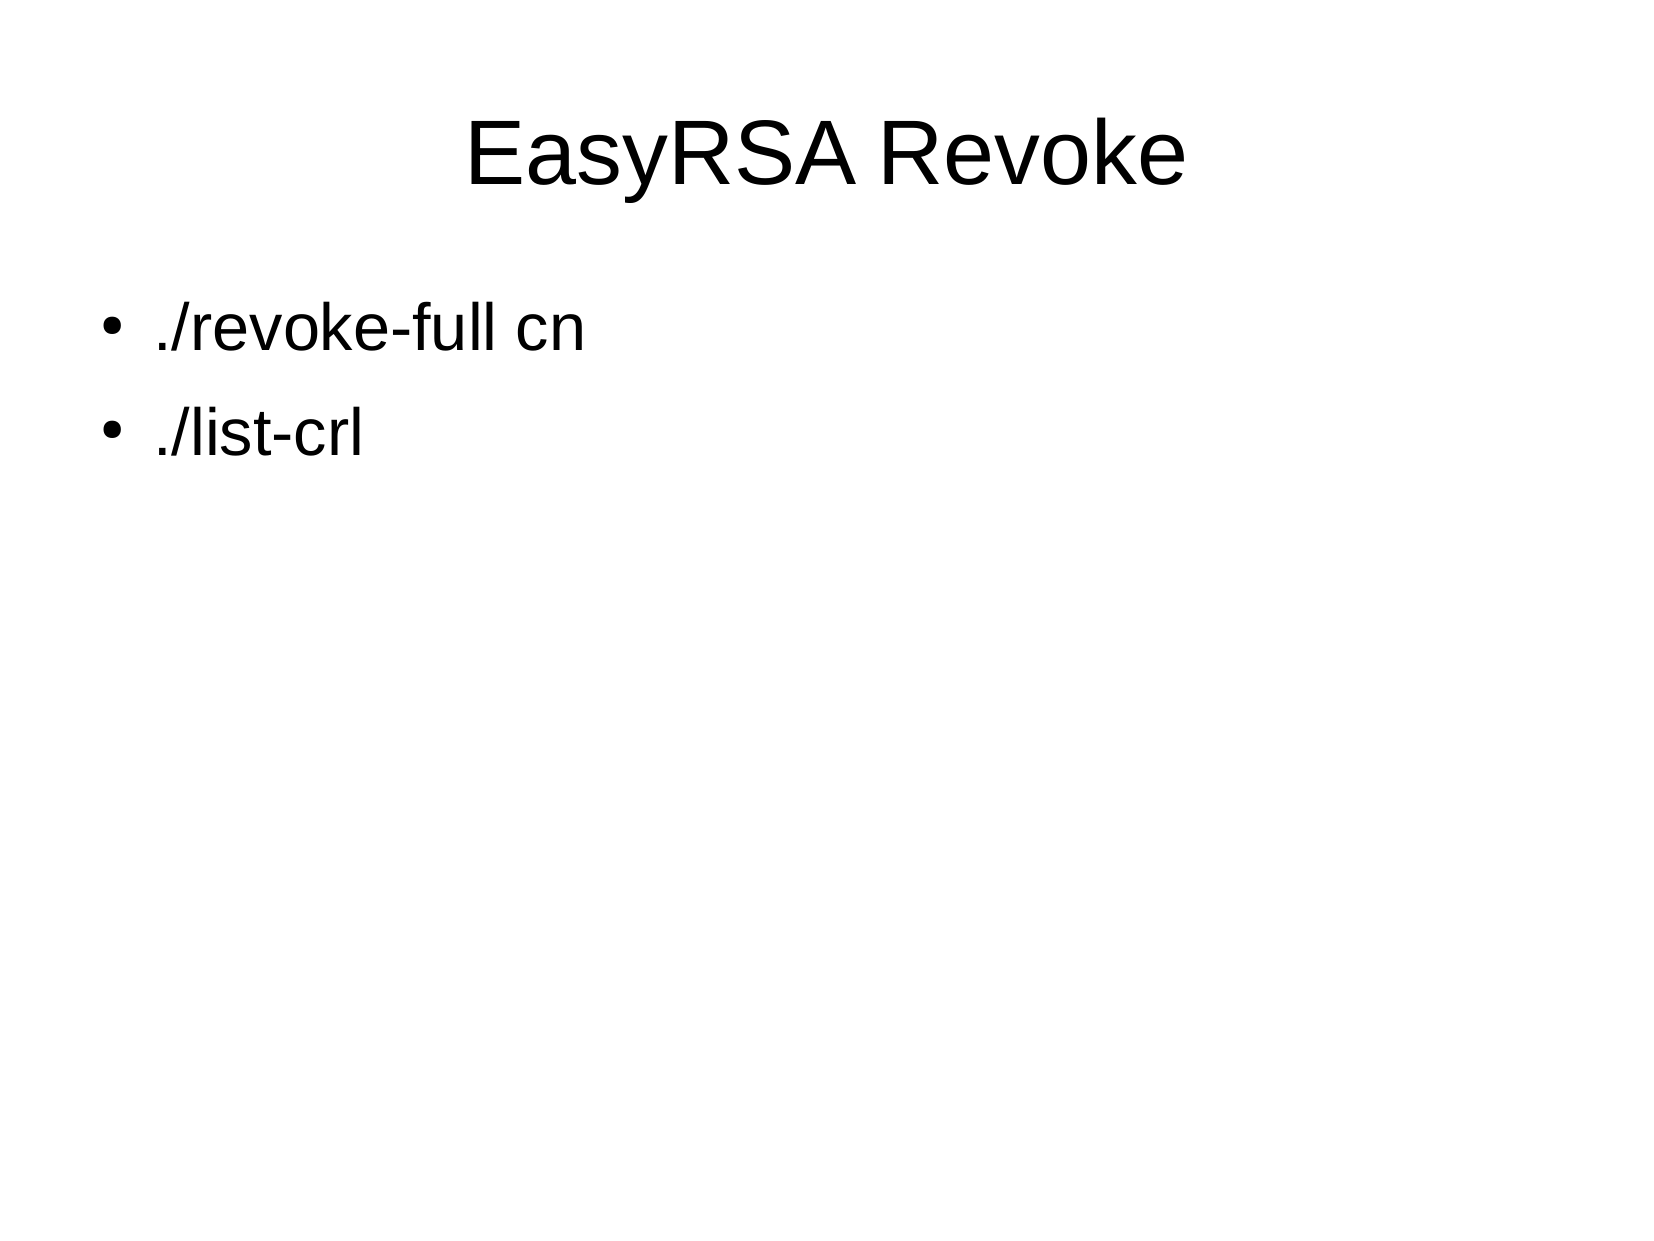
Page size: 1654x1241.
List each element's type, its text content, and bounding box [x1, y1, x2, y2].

list ./revoke-full cn ./list-crl [82, 290, 1571, 1010]
title EasyRSA Revoke [82, 49, 1571, 257]
